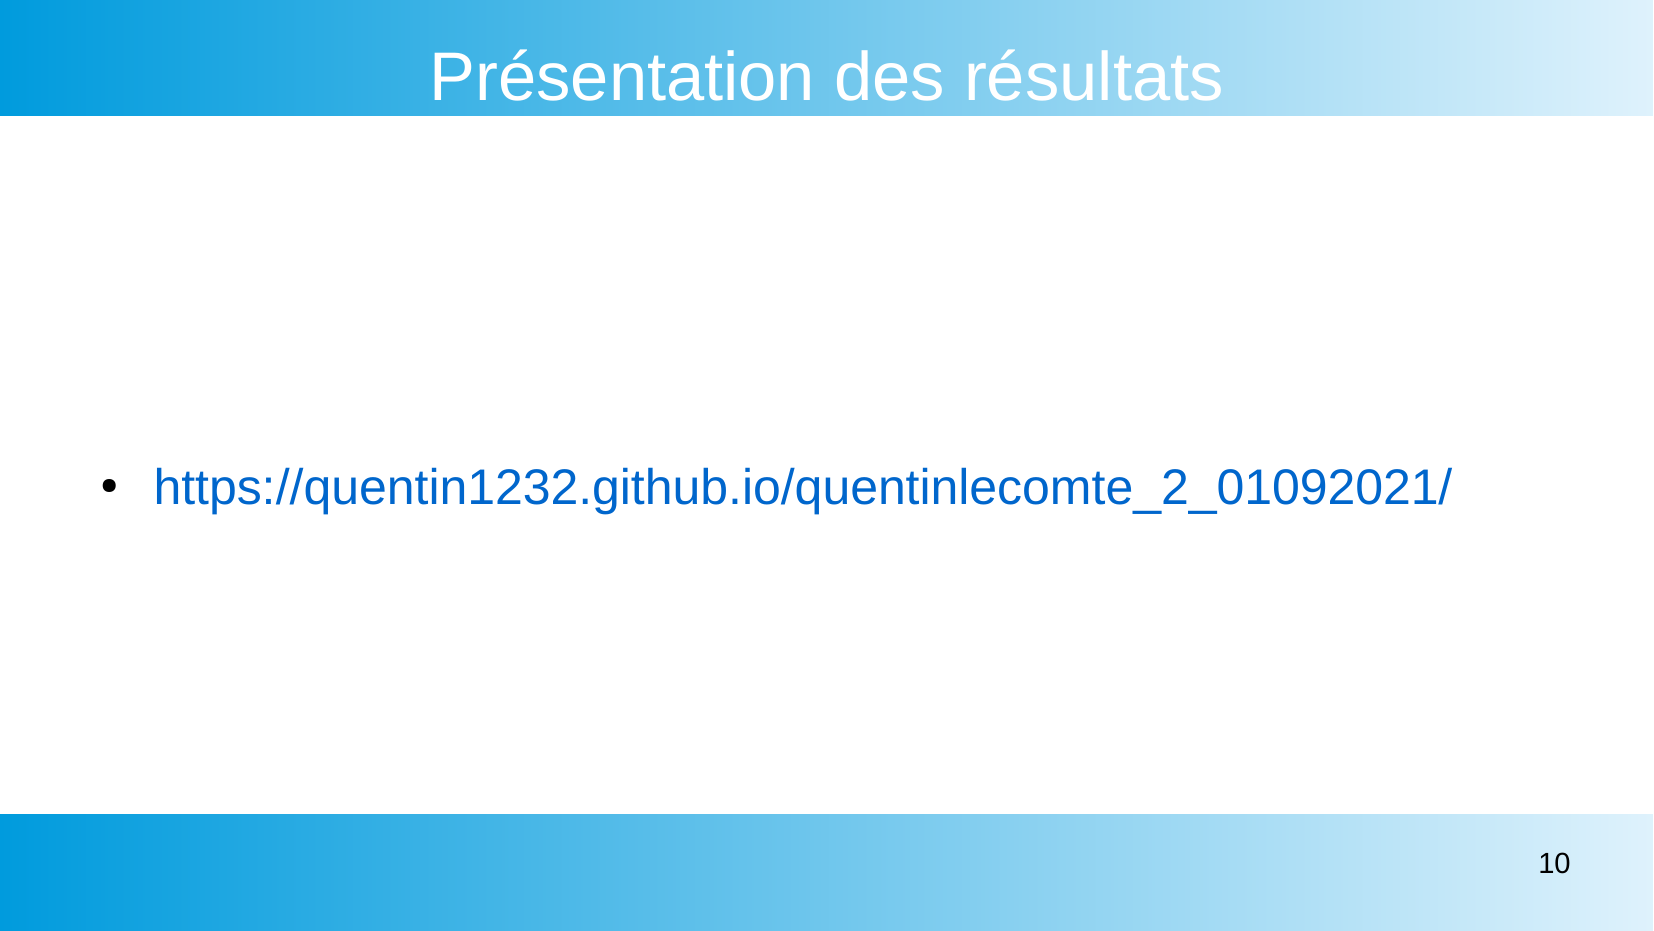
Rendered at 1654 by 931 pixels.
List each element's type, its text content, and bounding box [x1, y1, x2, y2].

title Présentation des résultats [82, 37, 1571, 116]
list https://quentin1232.github.io/quentinlecomte_2_01092021/ [82, 217, 1571, 758]
